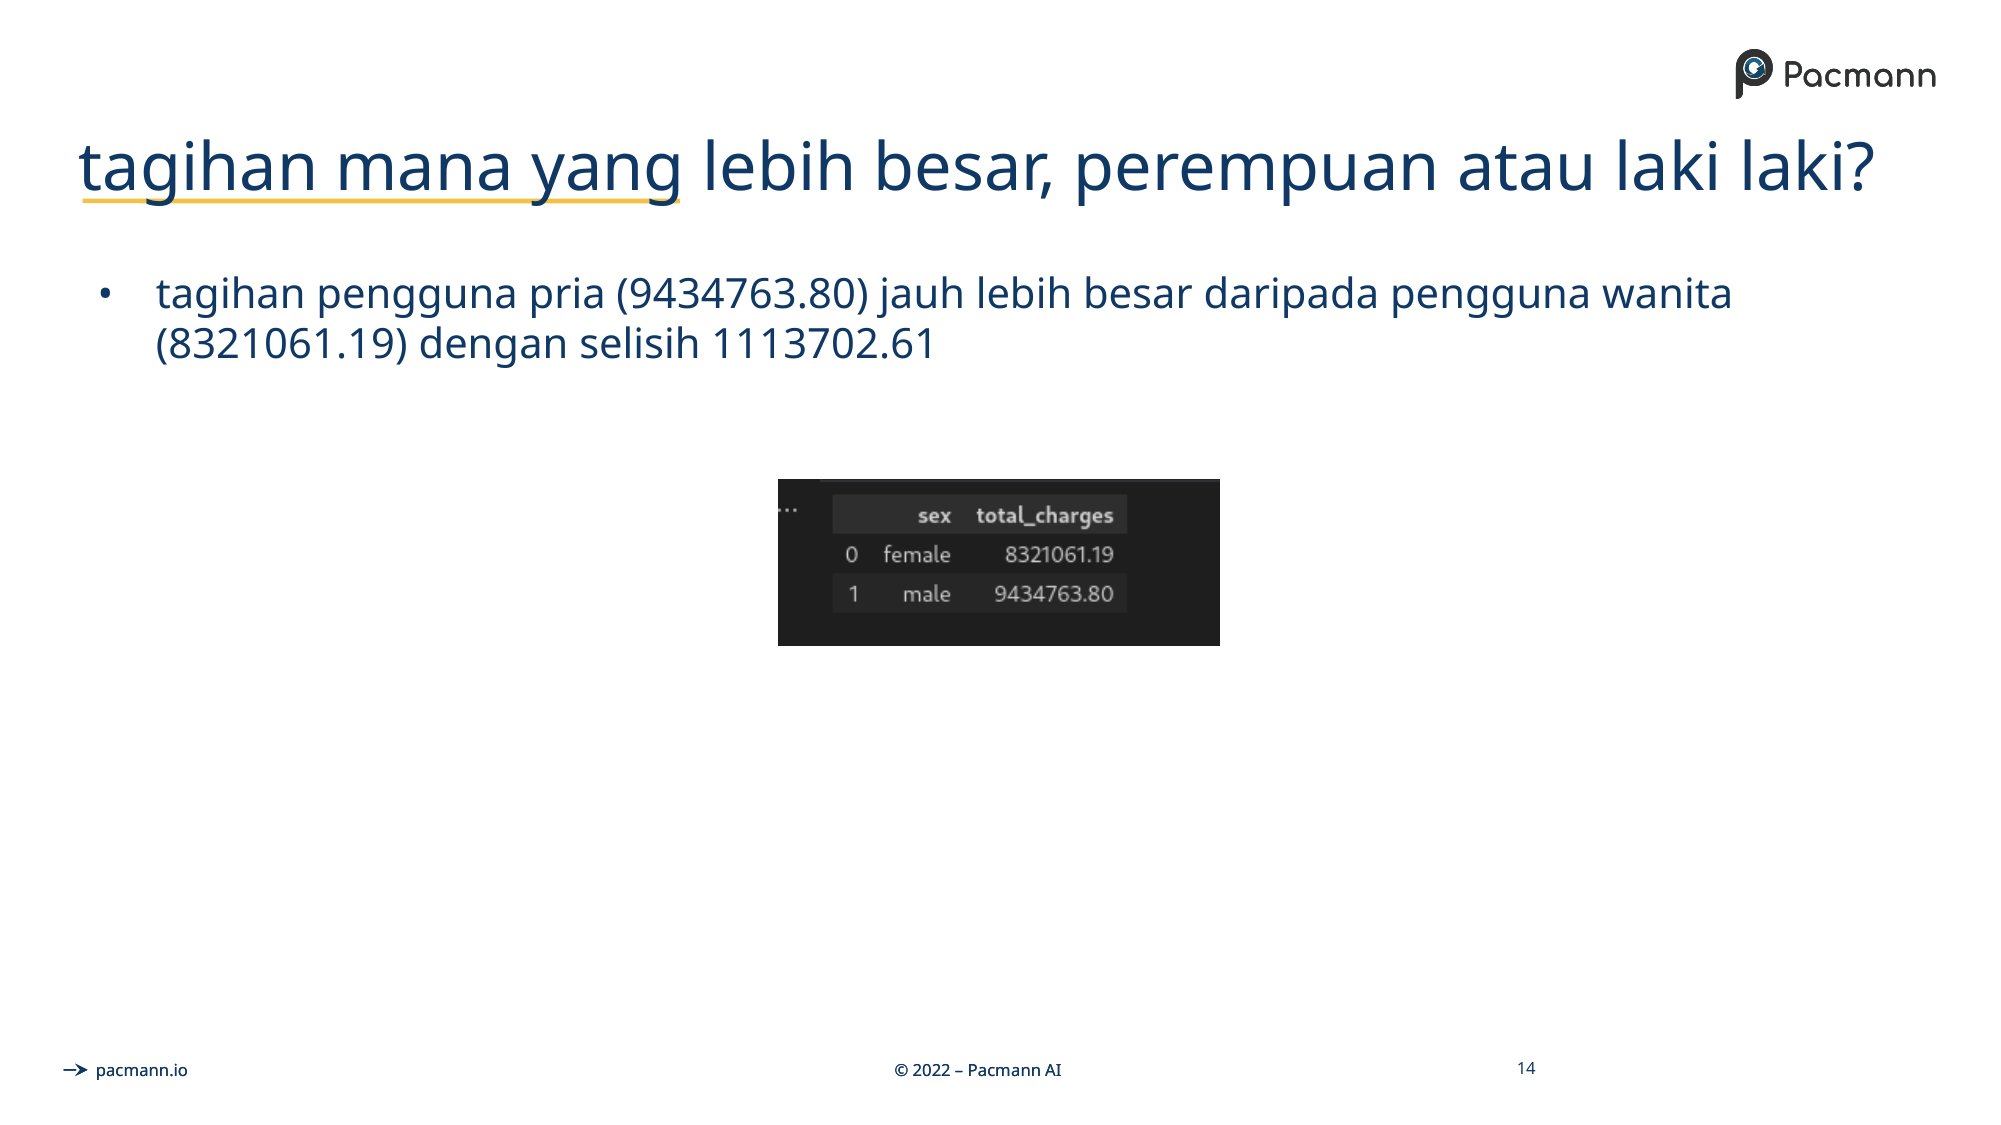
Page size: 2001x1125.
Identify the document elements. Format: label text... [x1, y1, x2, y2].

title tagihan mana yang lebih besar, perempuan atau laki laki? [63, 59, 1935, 278]
text_box tagihan pengguna pria (9434763.80) jauh lebih besar daripada pengguna wanita (8321061.19) dengan selisih 1113702.61 [65, 259, 1934, 375]
picture [1707, 36, 1966, 112]
picture [778, 479, 1220, 646]
